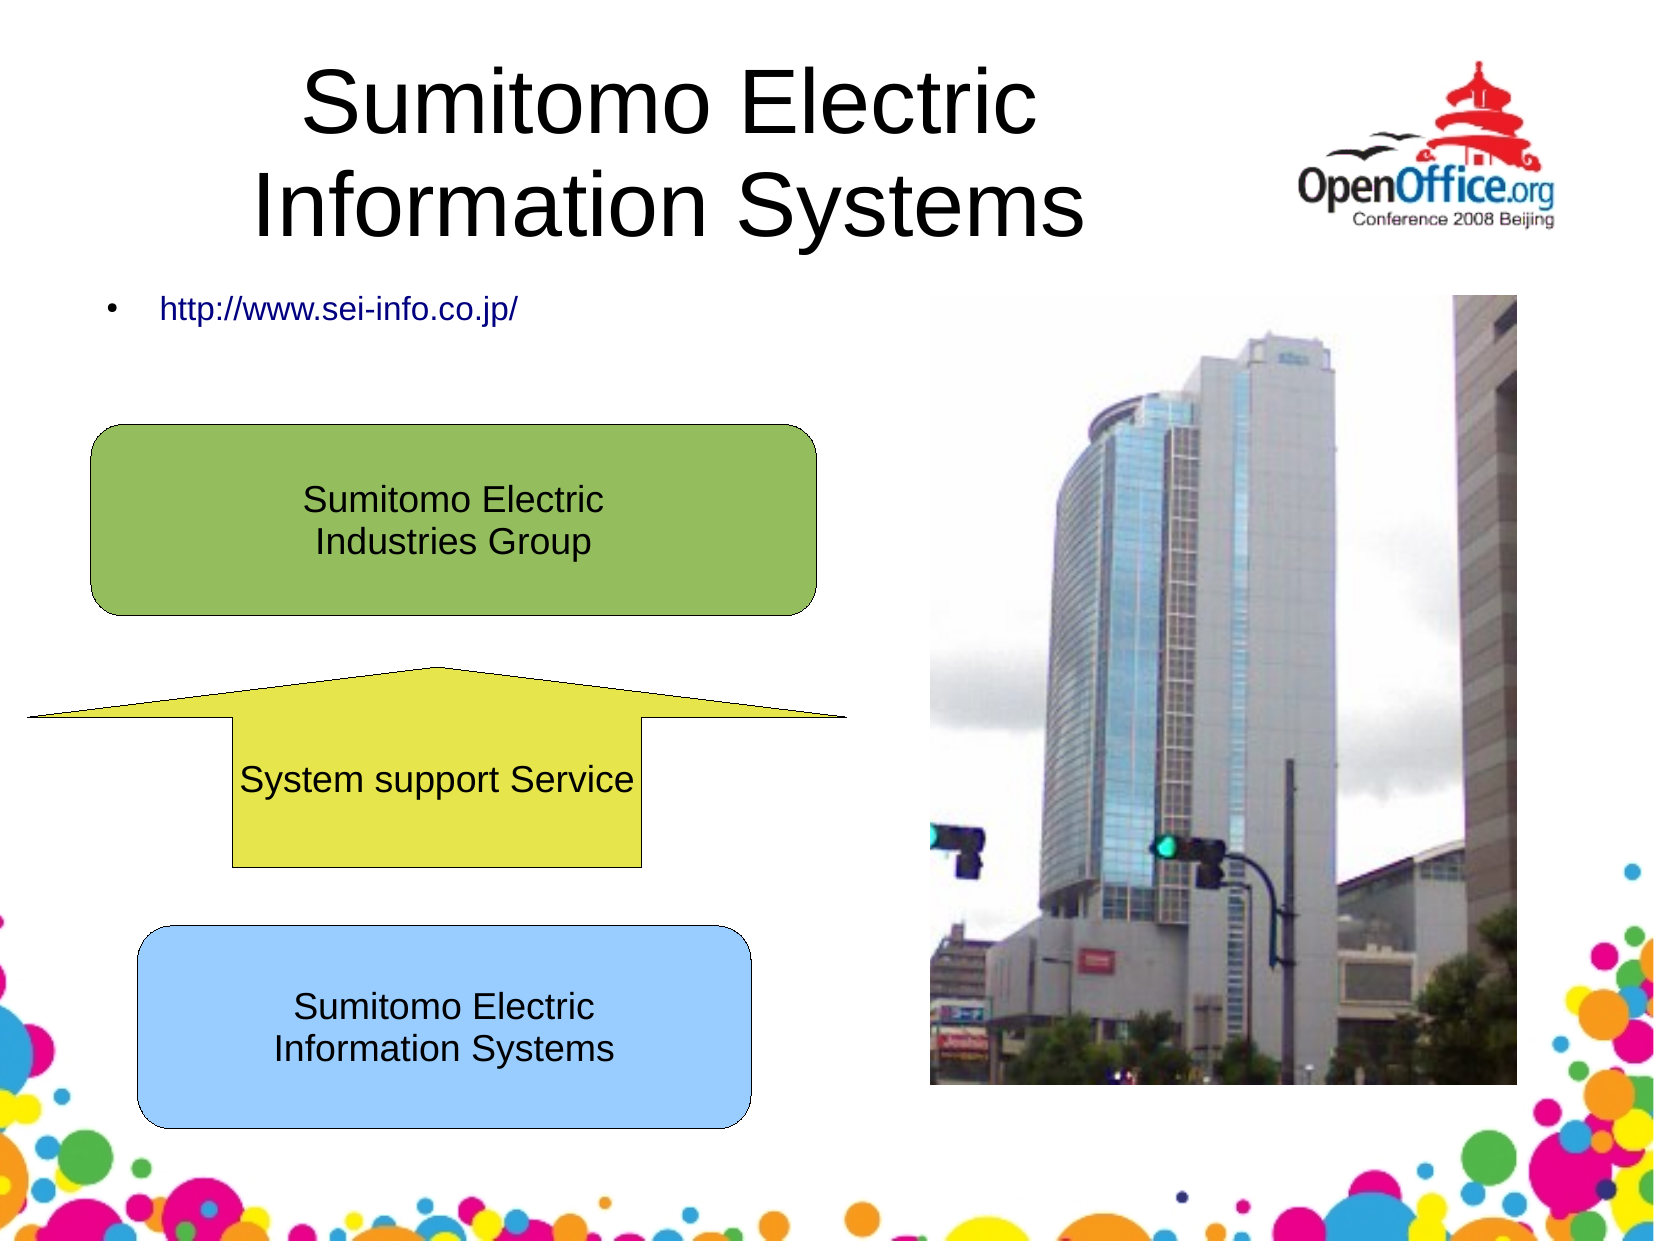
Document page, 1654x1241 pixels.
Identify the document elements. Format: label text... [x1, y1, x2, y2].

list http://www.sei-info.co.jp/ [88, 290, 887, 364]
picture [1285, 51, 1569, 250]
text_box System support Service [27, 667, 847, 868]
text_box Sumitomo Electric Information Systems [137, 925, 752, 1129]
picture [0, 295, 1654, 1241]
title Sumitomo Electric Information Systems [82, 50, 1258, 256]
text_box Sumitomo Electric Industries Group [90, 424, 817, 616]
